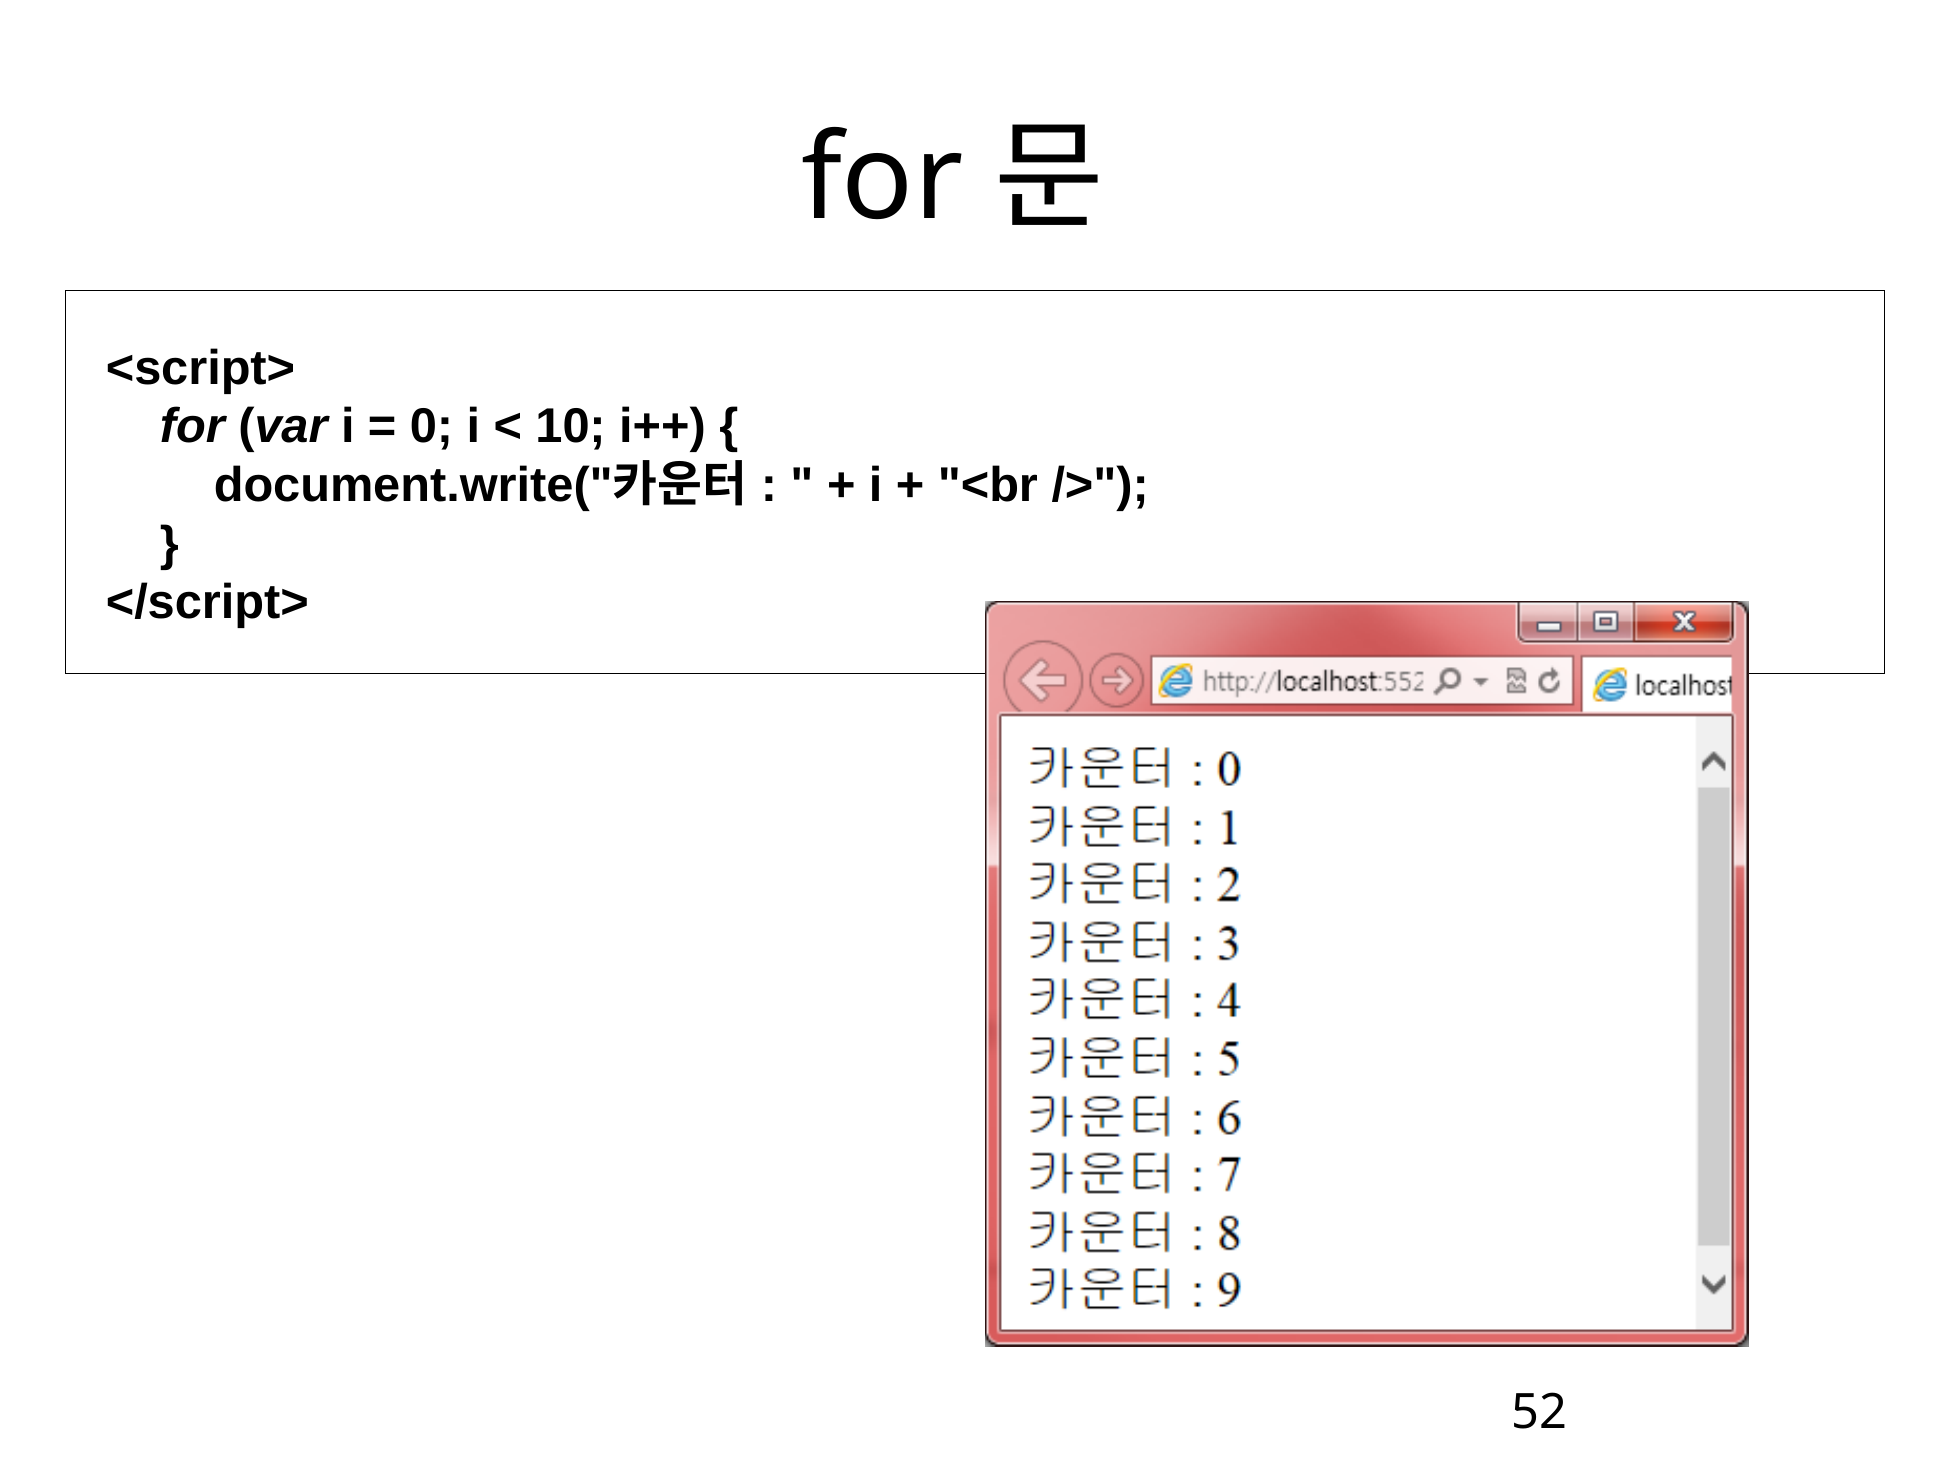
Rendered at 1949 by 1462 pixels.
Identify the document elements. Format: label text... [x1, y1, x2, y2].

slide_number <숫자> [1496, 1372, 1899, 1462]
text_box <script> for (var i = 0; i < 10; i++) { document.write("카운터 : " + i + "<br />"); } </script> [65, 290, 1885, 674]
title for 문 [156, 92, 1749, 255]
picture [985, 601, 1749, 1347]
